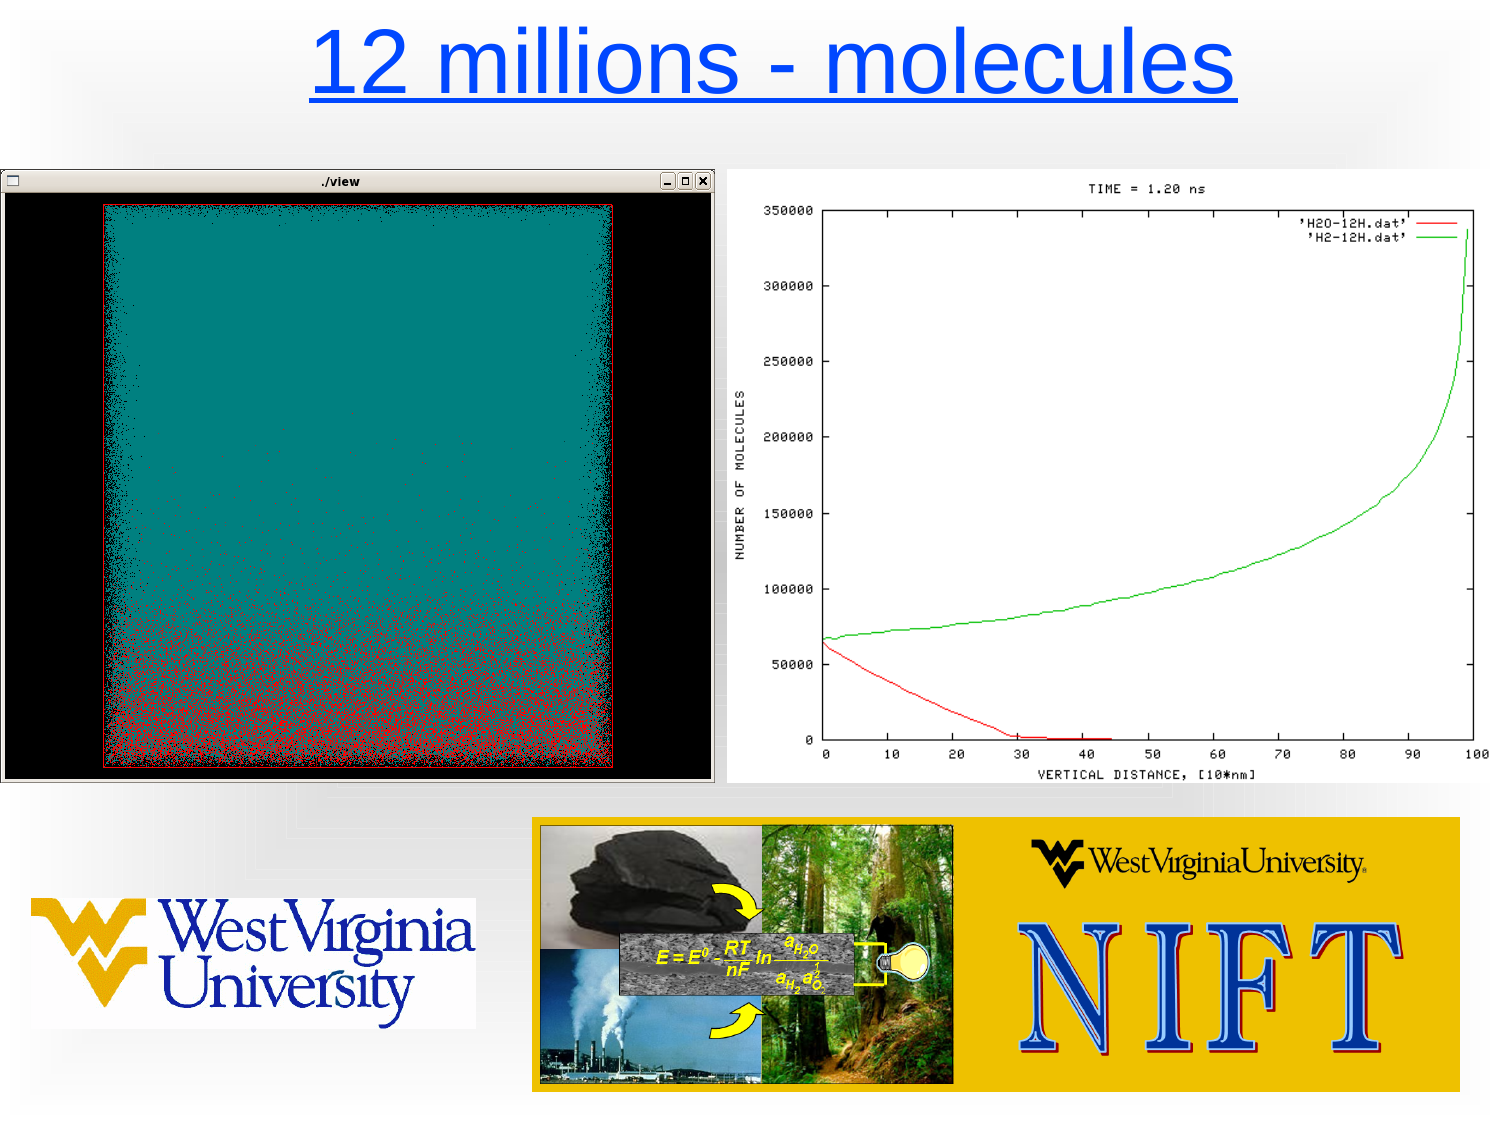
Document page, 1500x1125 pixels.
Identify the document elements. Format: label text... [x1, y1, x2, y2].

picture [727, 169, 1497, 783]
title 12 millions - molecules [135, 10, 1411, 113]
picture [532, 817, 1460, 1092]
picture [0, 169, 715, 783]
